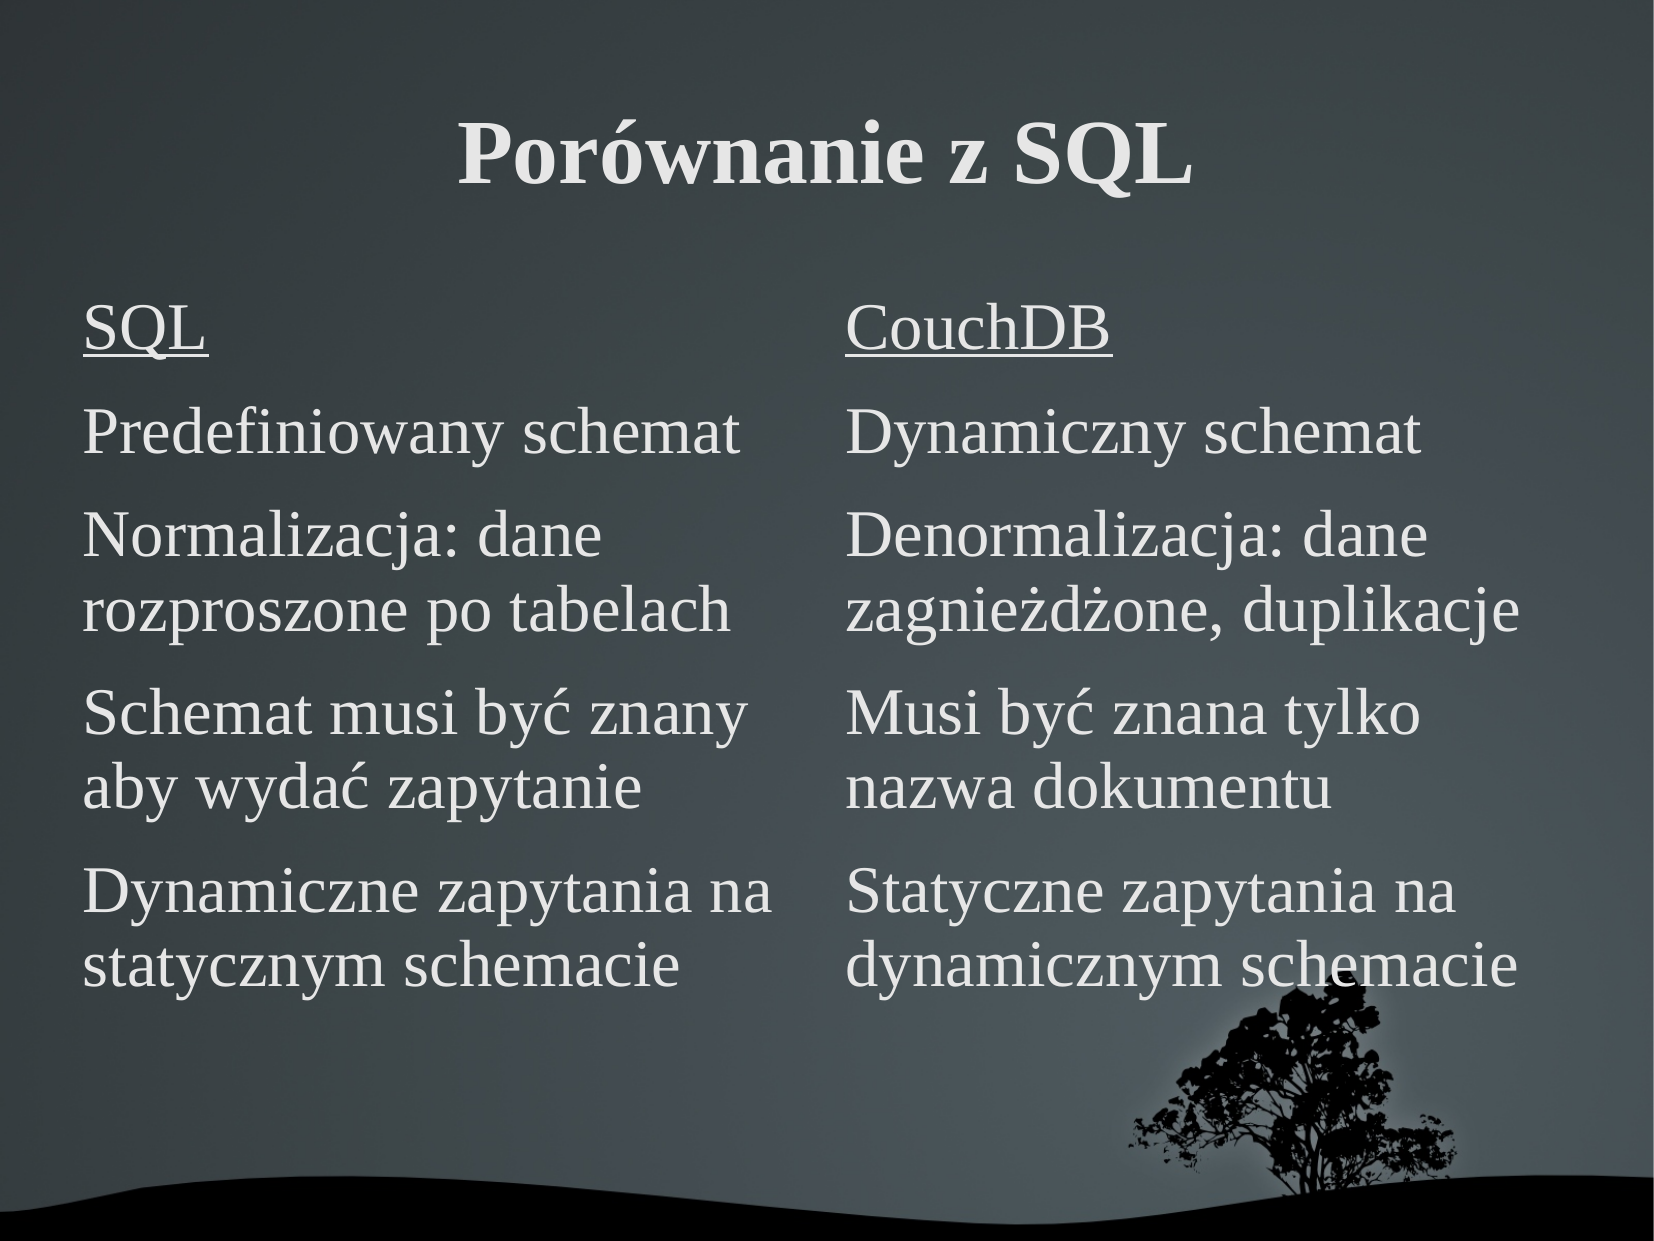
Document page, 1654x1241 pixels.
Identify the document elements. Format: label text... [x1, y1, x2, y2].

title Porównanie z SQL [82, 49, 1571, 257]
picture [0, 0, 1654, 1241]
list CouchDB Dynamiczny schemat Denormalizacja: dane zagnieżdżone, duplikacje Musi być znana tylko nazwa dokumentu Statyczne zapytania na dynamicznym schemacie [845, 290, 1572, 1094]
list SQL Predefiniowany schemat Normalizacja: dane rozproszone po tabelach Schemat musi być znany aby wydać zapytanie Dynamiczne zapytania na statycznym schemacie [82, 290, 809, 1109]
